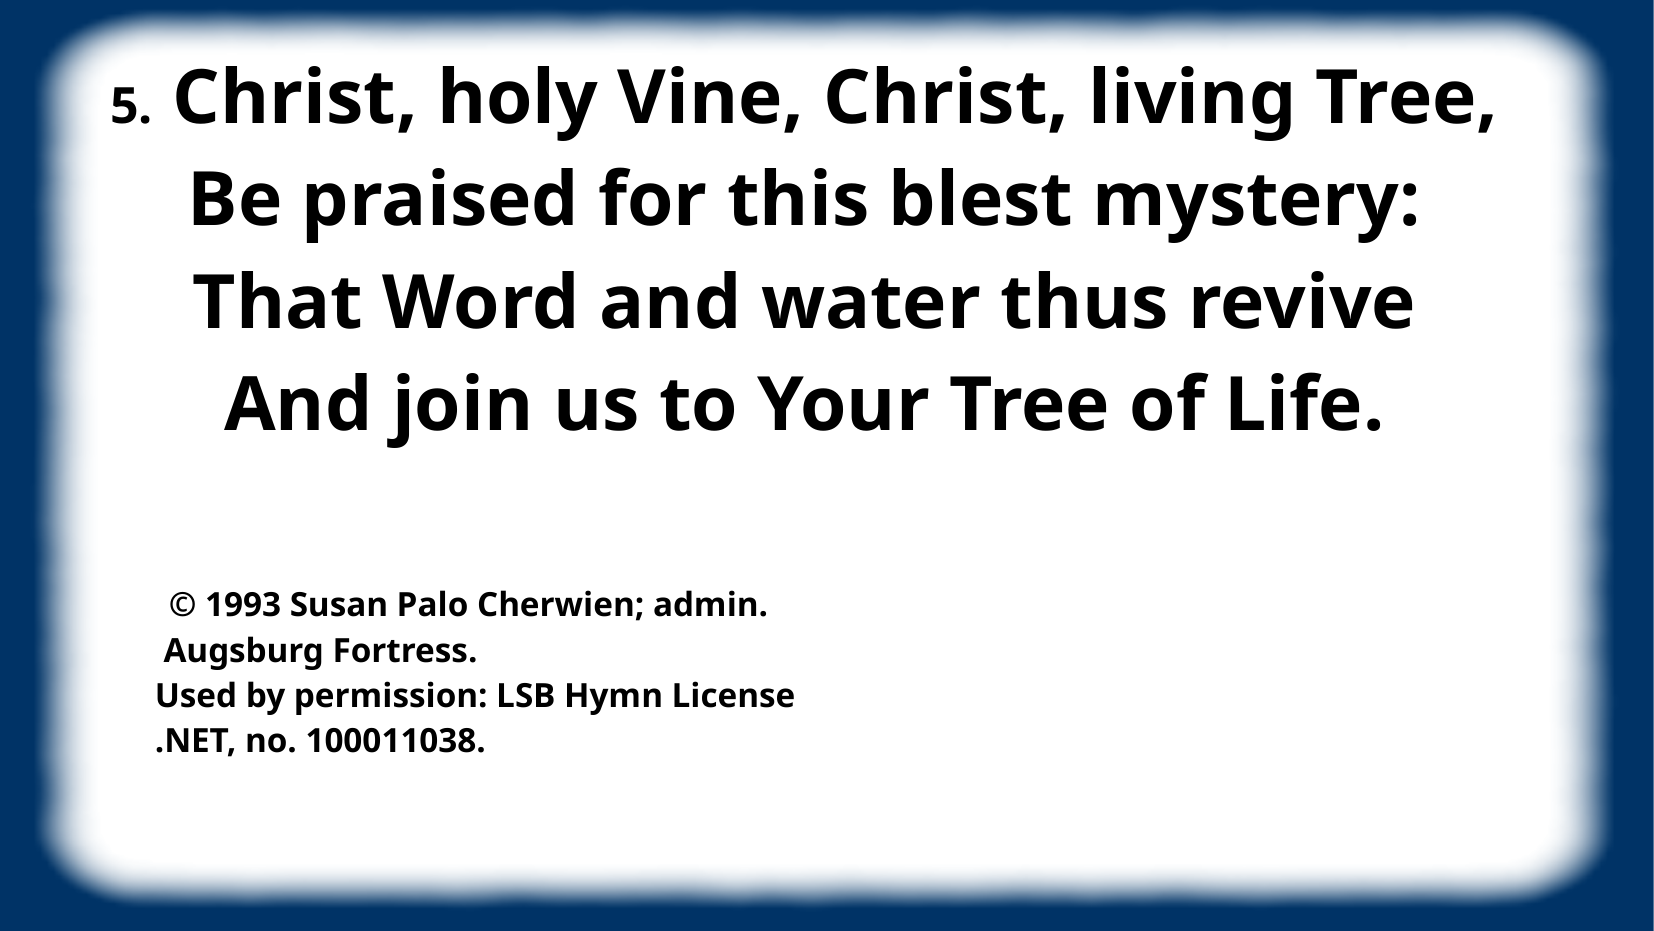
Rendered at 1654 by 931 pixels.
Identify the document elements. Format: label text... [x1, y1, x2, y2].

text_box 5. Christ, holy Vine, Christ, living Tree, Be praised for this blest mystery: That Word and water thus revive And join us to Your Tree of Life. © 1993 Susan Palo Cherwien; admin. Augsburg Fortress. Used by permission: LSB Hymn License .NET, no. 100011038. [69, 35, 1540, 798]
picture [0, 0, 1654, 931]
